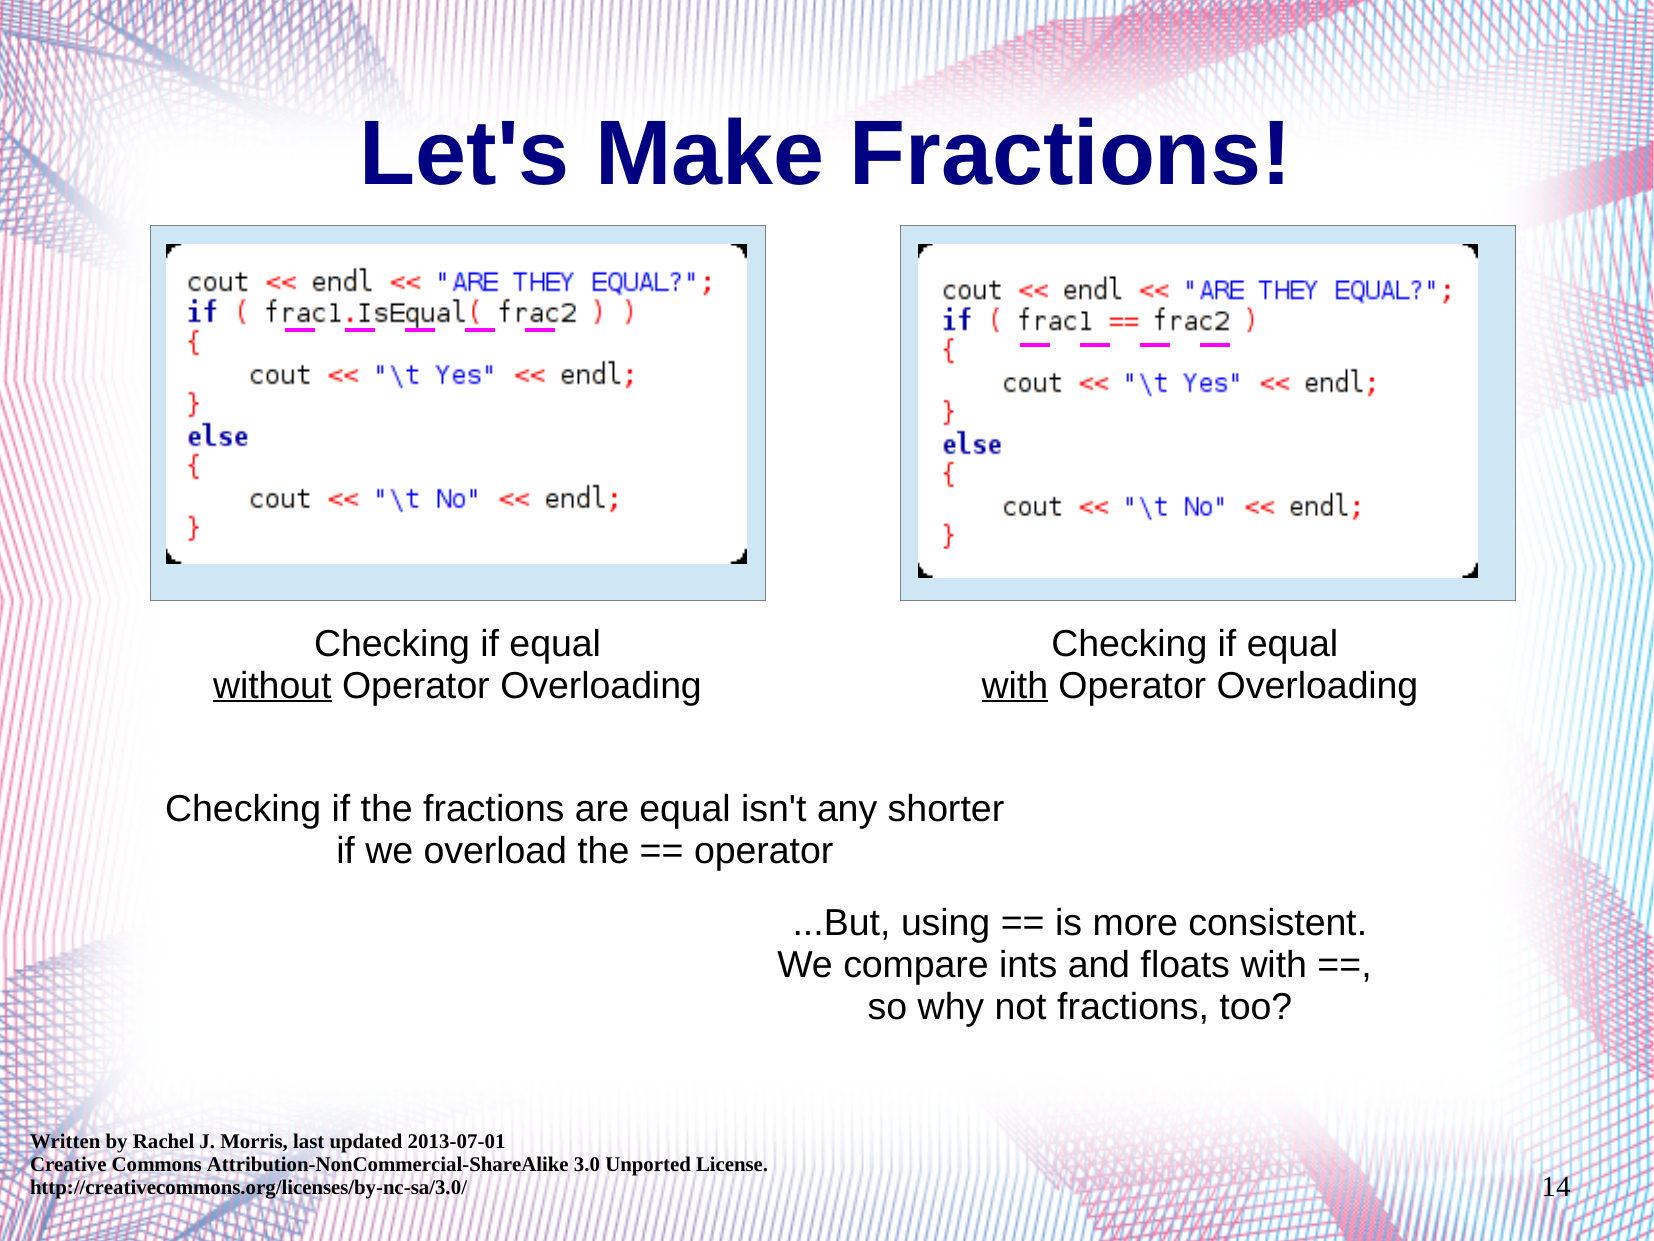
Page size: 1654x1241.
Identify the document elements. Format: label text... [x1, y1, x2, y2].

text_box Checking if equal with Operator Overloading [945, 615, 1456, 714]
text_box ...But, using == is more consistent. We compare ints and floats with ==, so why not fractions, too? [645, 893, 1516, 1035]
title Let's Make Fractions! [82, 49, 1571, 257]
text_box Checking if equal without Operator Overloading [180, 615, 736, 714]
text_box [900, 257, 1516, 601]
text_box Checking if the fractions are equal isn't any shorter if we overload the == operator [150, 780, 1021, 894]
text_box [150, 257, 766, 601]
picture [0, 0, 1654, 1241]
